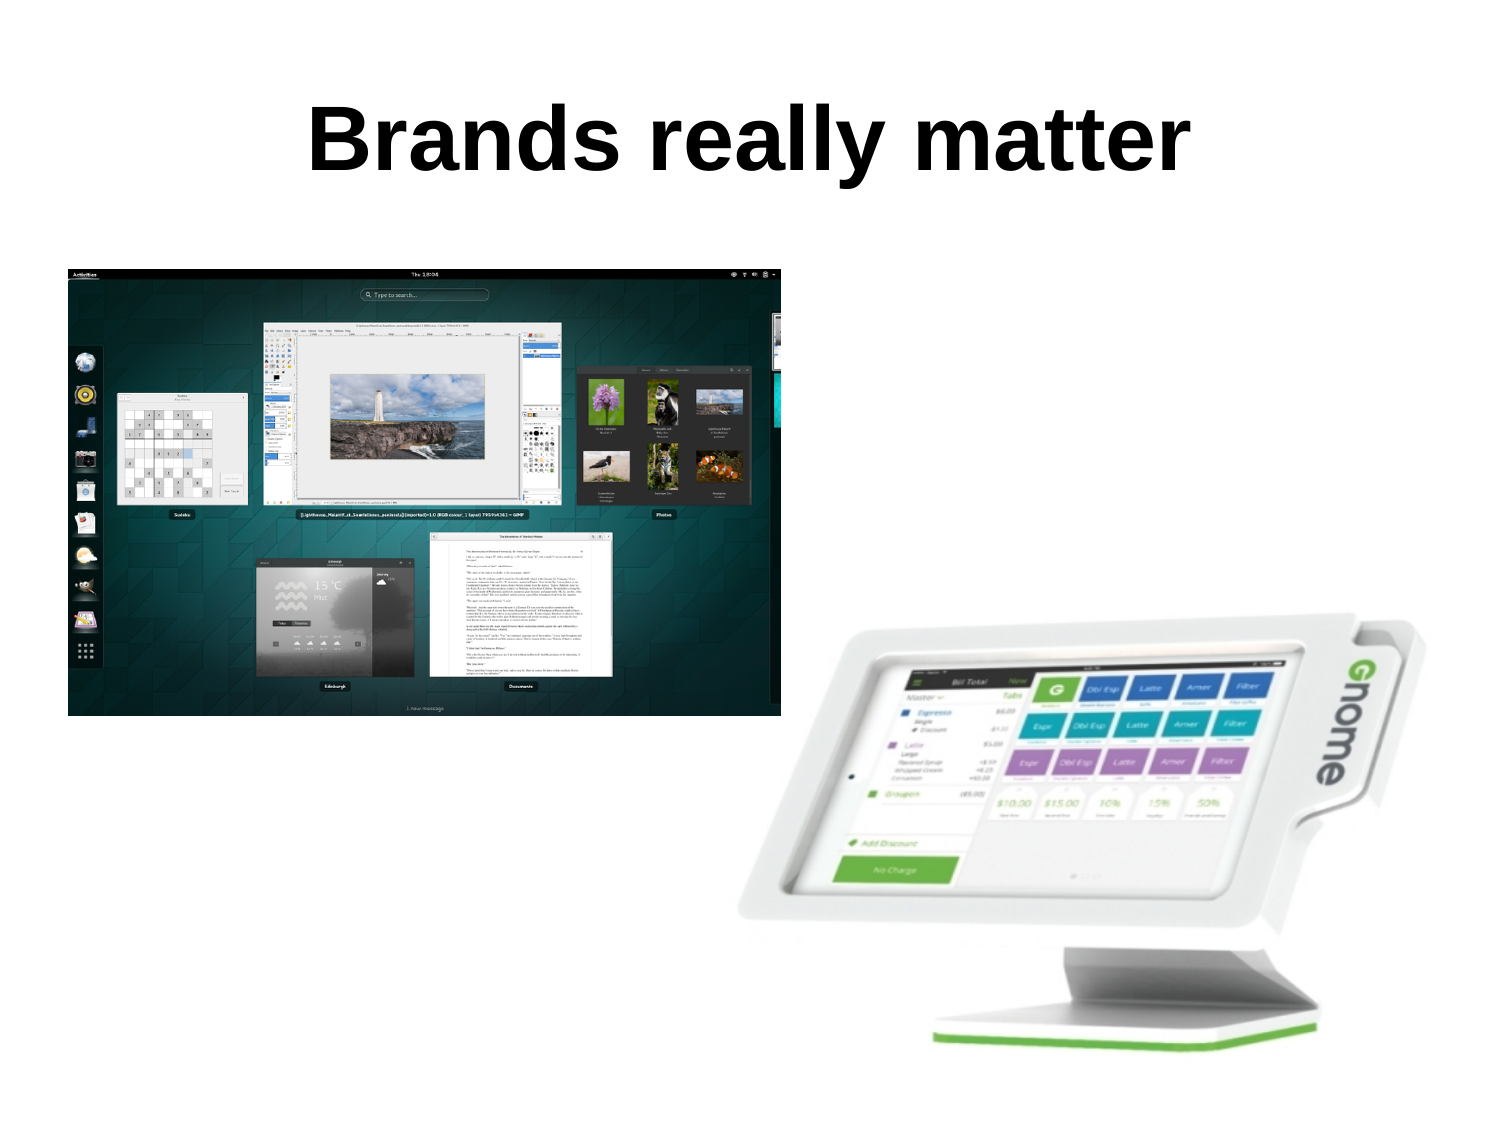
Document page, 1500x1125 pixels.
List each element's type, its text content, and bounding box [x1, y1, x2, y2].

title Brands really matter [75, 44, 1425, 233]
picture [68, 269, 1456, 1066]
